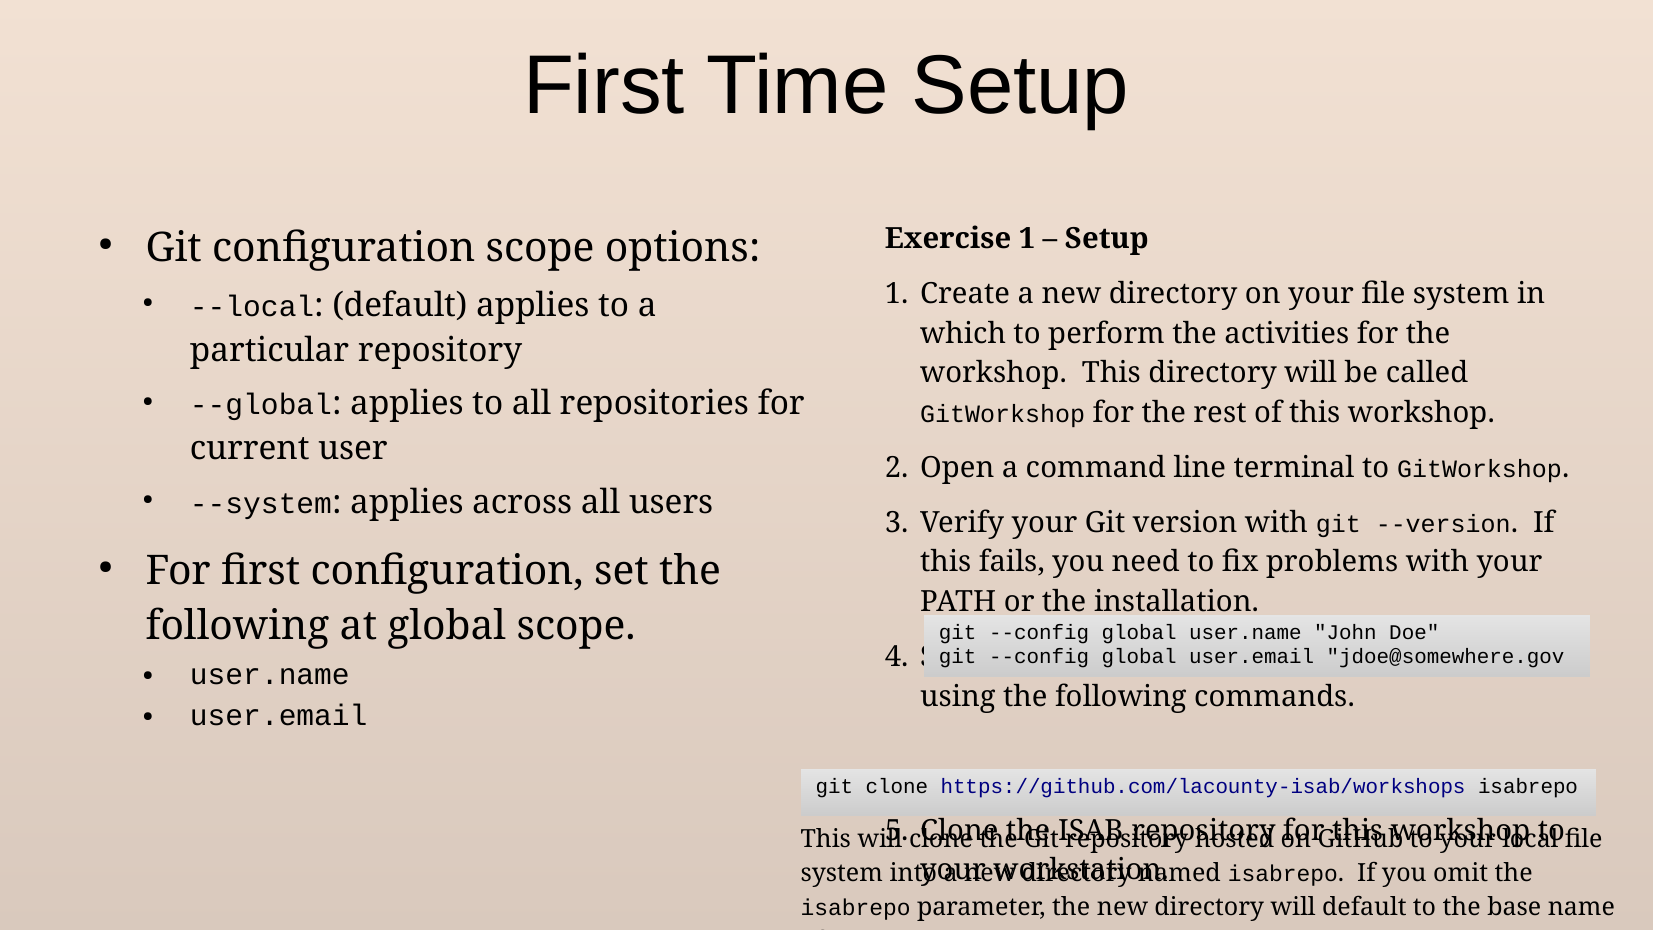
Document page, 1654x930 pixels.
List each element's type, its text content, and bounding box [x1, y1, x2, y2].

text_box git clone https://github.com/lacounty-isab/workshops isabrepo [800, 768, 1596, 813]
title First Time Setup [82, 19, 1571, 151]
text_box This will clone the Git repository hosted on GitHub to your local file system into a new directory named isabrepo. If you omit the isabrepo parameter, the new directory will default to the base name of the repository, in this case workshops. [785, 813, 1653, 919]
list Git configuration scope options: --local: (default) applies to a particular repository --global: applies to all repositories for current user --system: applies across all users For first configuration, set the following at global scope. user.name user.email [82, 217, 809, 736]
text_box Exercise 1 – Setup Create a new directory on your file system in which to perform the activities for the workshop. This directory will be called GitWorkshop for the rest of this workshop. Open a command line terminal to GitWorkshop. Verify your Git version with git --version. If this fails, you need to fix problems with your PATH or the installation. Set your name and email in the global scope using the following commands. Clone the ISAB repository for this workshop to your workstation. [870, 209, 1621, 762]
text_box git --config global user.name "John Doe" git --config global user.email "jdoe@somewhere.gov [924, 615, 1591, 677]
